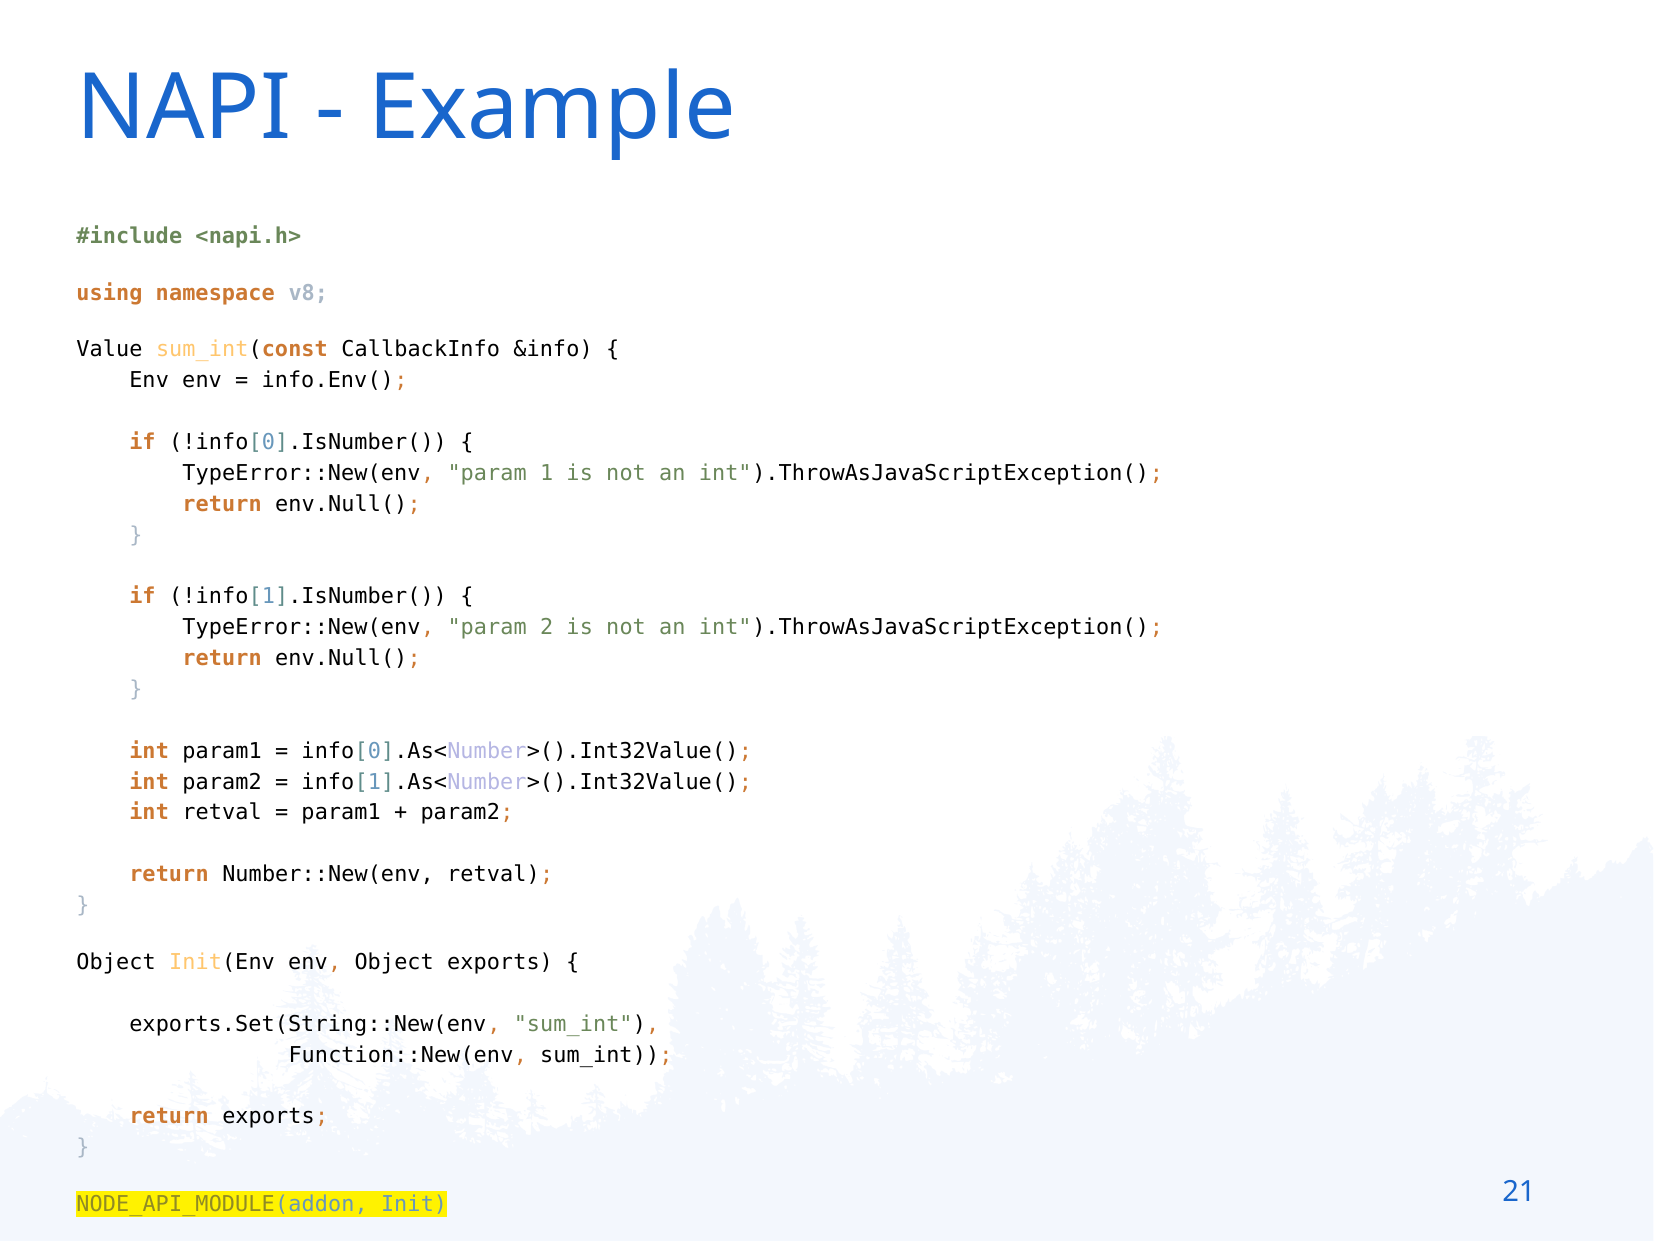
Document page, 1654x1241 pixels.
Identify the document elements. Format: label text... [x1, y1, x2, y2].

title NAPI - Example [76, 0, 1565, 207]
list #include <napi.h> using namespace v8; Value sum_int(const CallbackInfo &info) { Env env = info.Env(); if (!info[0].IsNumber()) { TypeError::New(env, "param 1 is not an int").ThrowAsJavaScriptException(); return env.Null(); } if (!info[1].IsNumber()) { TypeError::New(env, "param 2 is not an int").ThrowAsJavaScriptException(); return env.Null(); } int param1 = info[0].As<Number>().Int32Value(); int param2 = info[1].As<Number>().Int32Value(); int retval = param1 + param2; return Number::New(env, retval); } Object Init(Env env, Object exports) { exports.Set(String::New(env, "sum_int"), Function::New(env, sum_int)); return exports; } NODE_API_MODULE(addon, Init) [76, 217, 1565, 1223]
picture [0, 736, 1654, 1241]
